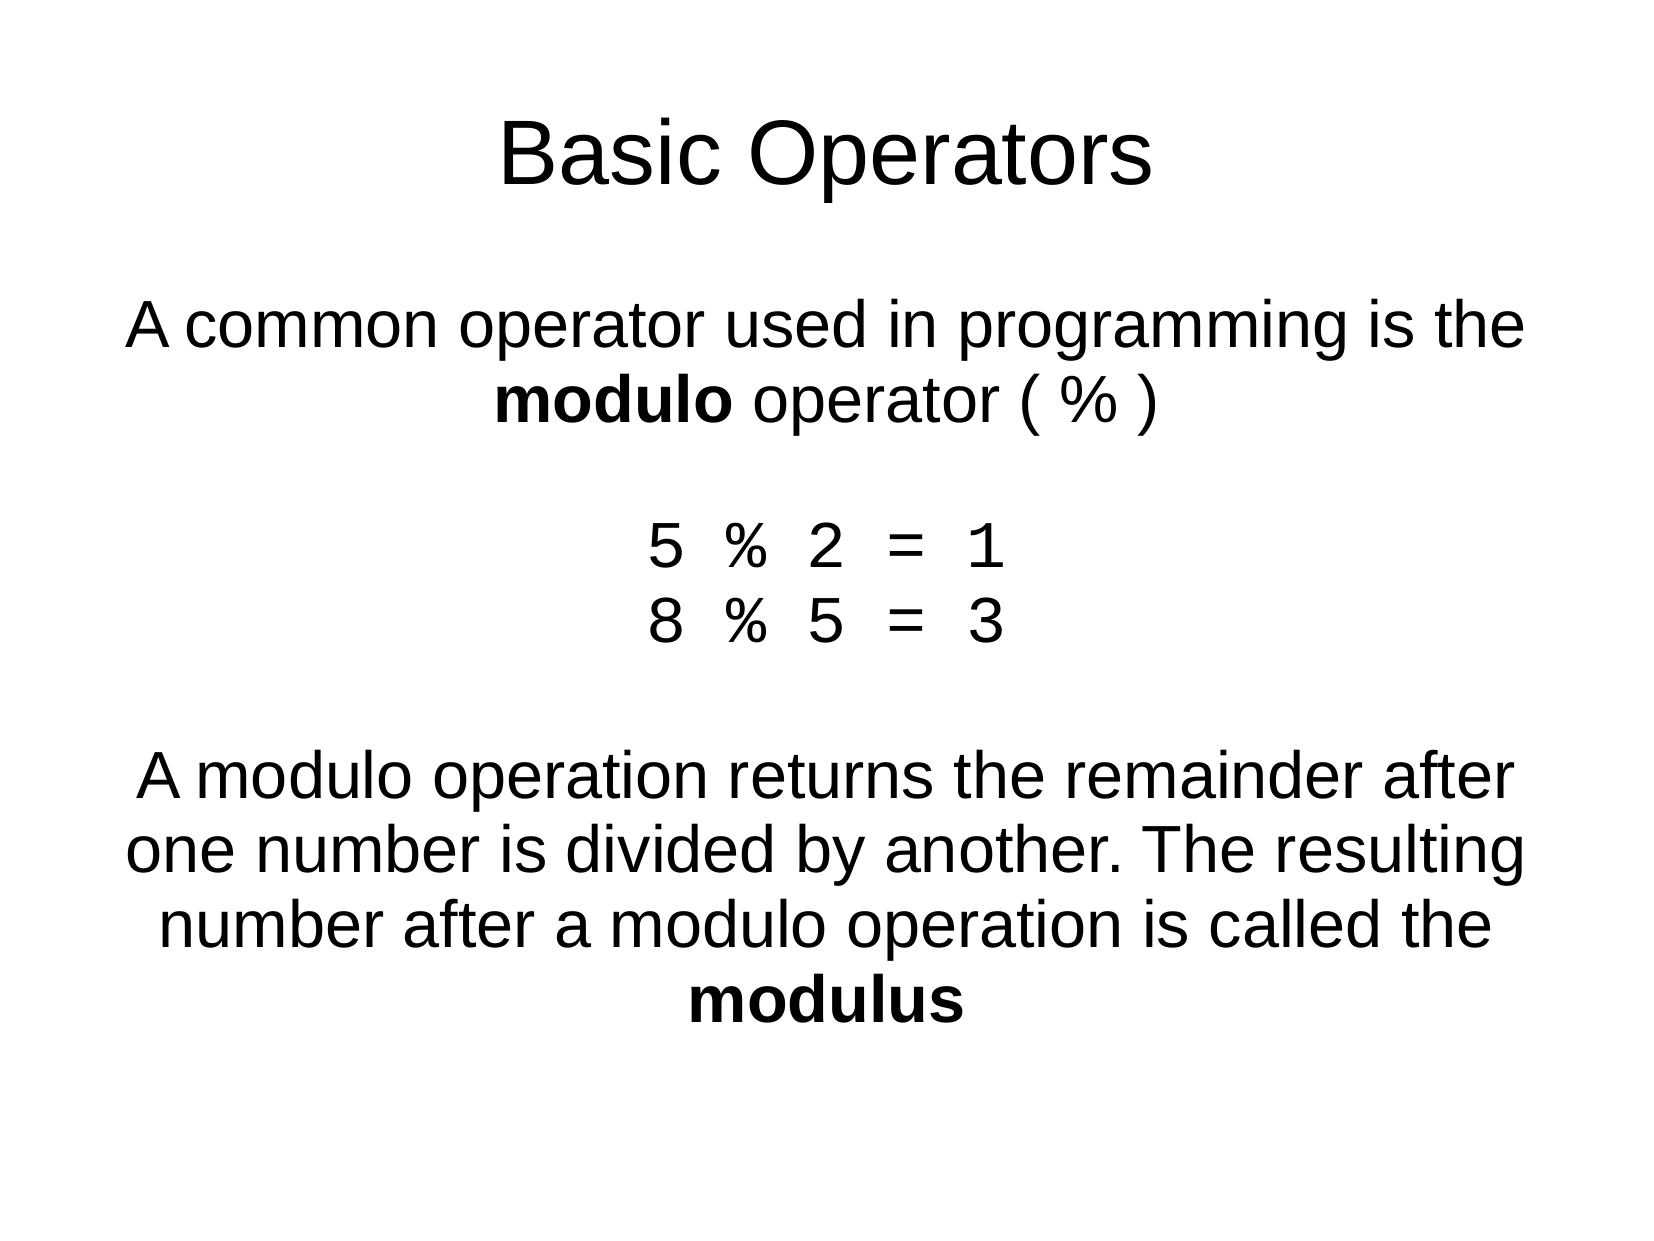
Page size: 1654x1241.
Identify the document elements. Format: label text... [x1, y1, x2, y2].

subtitle A common operator used in programming is the modulo operator ( % ) 5 % 2 = 1 8 % 5 = 3 A modulo operation returns the remainder after one number is divided by another. The resulting number after a modulo operation is called the modulus [82, 287, 1571, 1112]
title Basic Operators [82, 49, 1571, 257]
